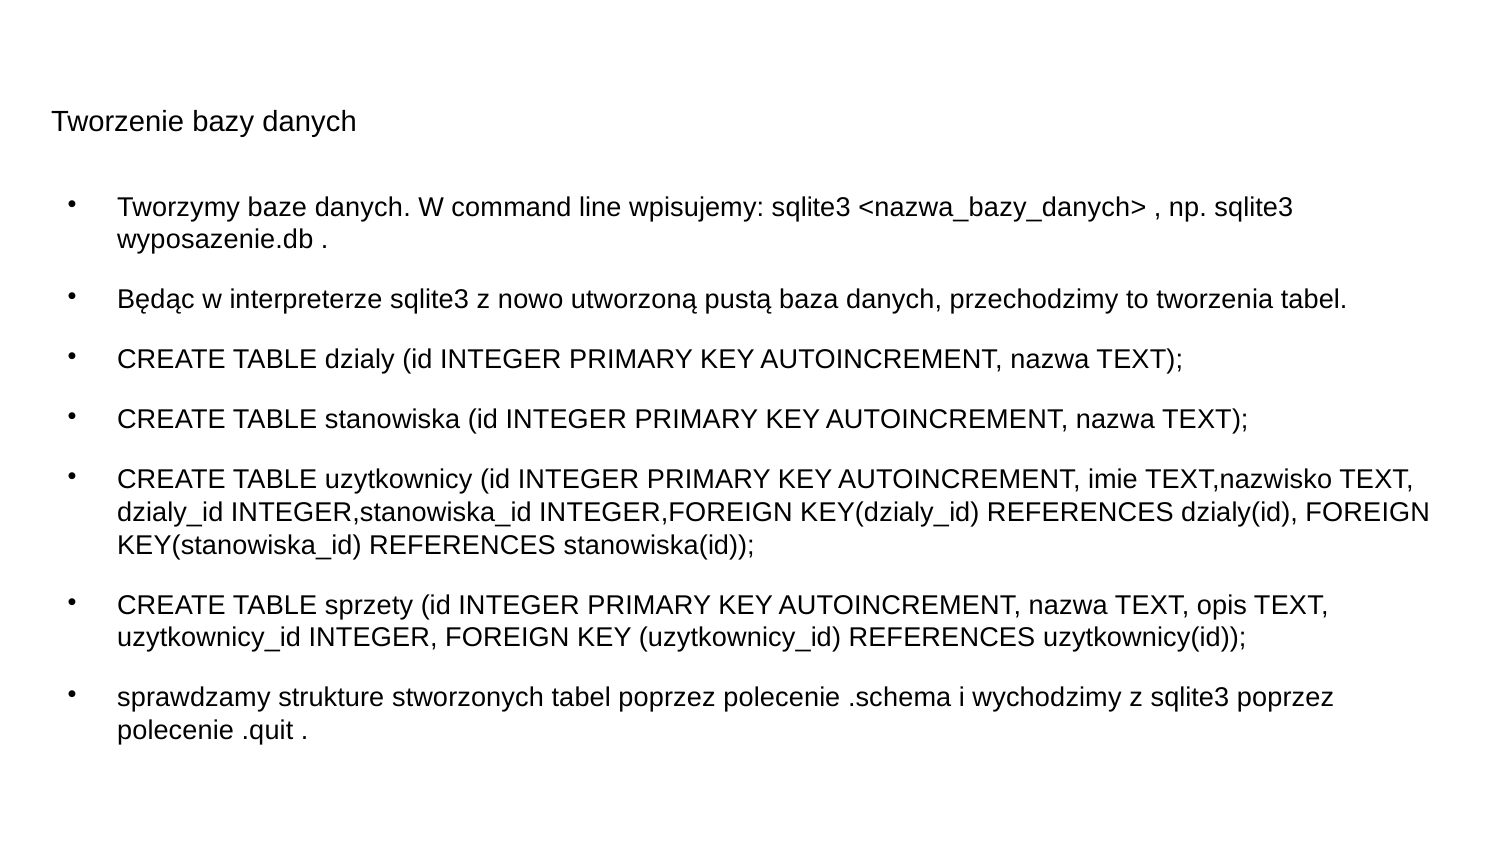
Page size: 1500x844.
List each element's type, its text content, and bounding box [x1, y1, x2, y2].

text_box Tworzenie bazy danych [51, 72, 1449, 167]
text_box Tworzymy baze danych. W command line wpisujemy: sqlite3 <nazwa_bazy_danych> , np. sqlite3 wyposazenie.db . Będąc w interpreterze sqlite3 z nowo utworzoną pustą baza danych, przechodzimy to tworzenia tabel. CREATE TABLE dzialy (id INTEGER PRIMARY KEY AUTOINCREMENT, nazwa TEXT); CREATE TABLE stanowiska (id INTEGER PRIMARY KEY AUTOINCREMENT, nazwa TEXT); CREATE TABLE uzytkownicy (id INTEGER PRIMARY KEY AUTOINCREMENT, imie TEXT,nazwisko TEXT, dzialy_id INTEGER,stanowiska_id INTEGER,FOREIGN KEY(dzialy_id) REFERENCES dzialy(id), FOREIGN KEY(stanowiska_id) REFERENCES stanowiska(id)); CREATE TABLE sprzety (id INTEGER PRIMARY KEY AUTOINCREMENT, nazwa TEXT, opis TEXT, uzytkownicy_id INTEGER, FOREIGN KEY (uzytkownicy_id) REFERENCES uzytkownicy(id)); sprawdzamy strukture stworzonych tabel poprzez polecenie .schema i wychodzimy z sqlite3 poprzez polecenie .quit . [51, 189, 1449, 750]
